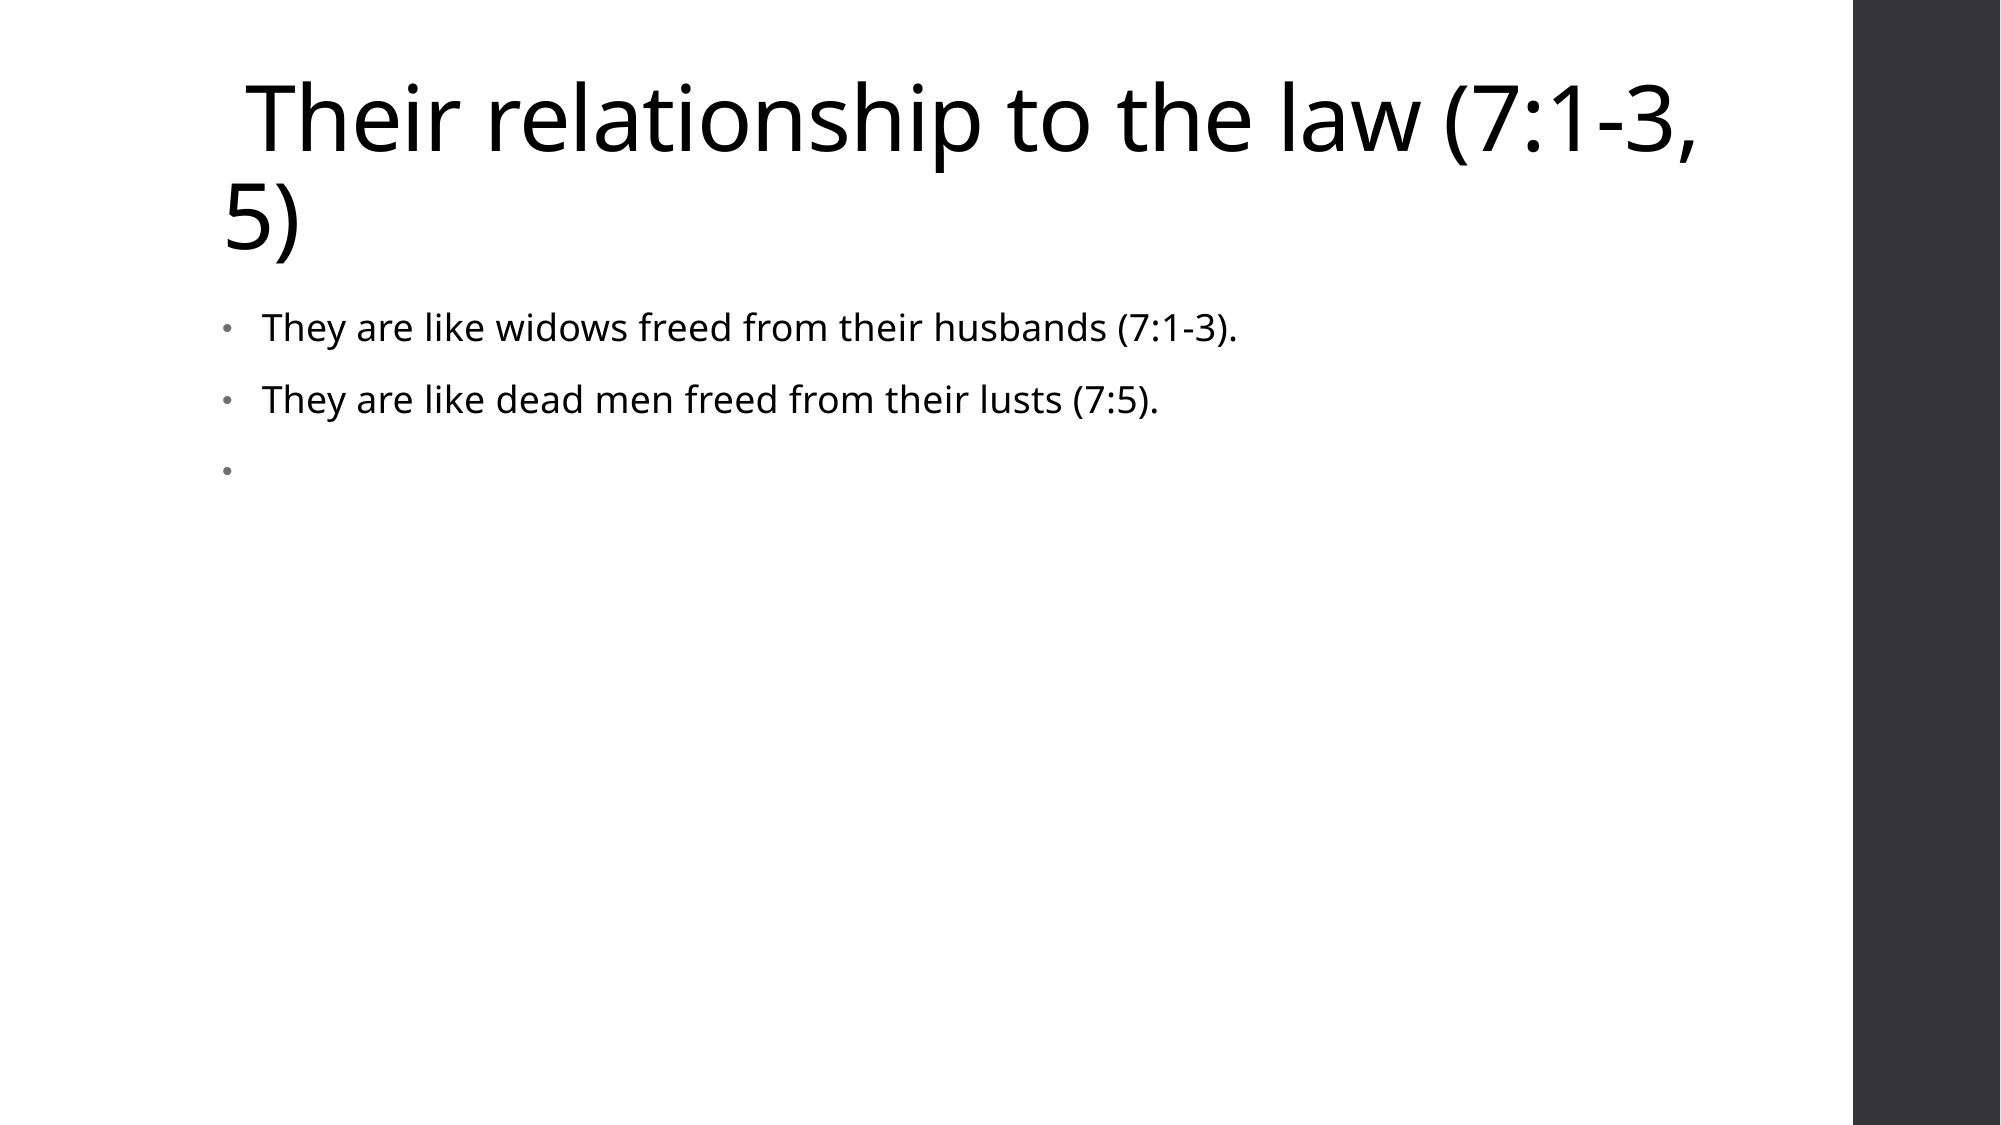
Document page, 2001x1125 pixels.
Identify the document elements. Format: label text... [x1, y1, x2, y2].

title Their relationship to the law (7:1-3, 5) [206, 60, 1797, 278]
list They are like widows freed from their husbands (7:1-3). They are like dead men freed from their lusts (7:5). [206, 299, 1617, 1014]
